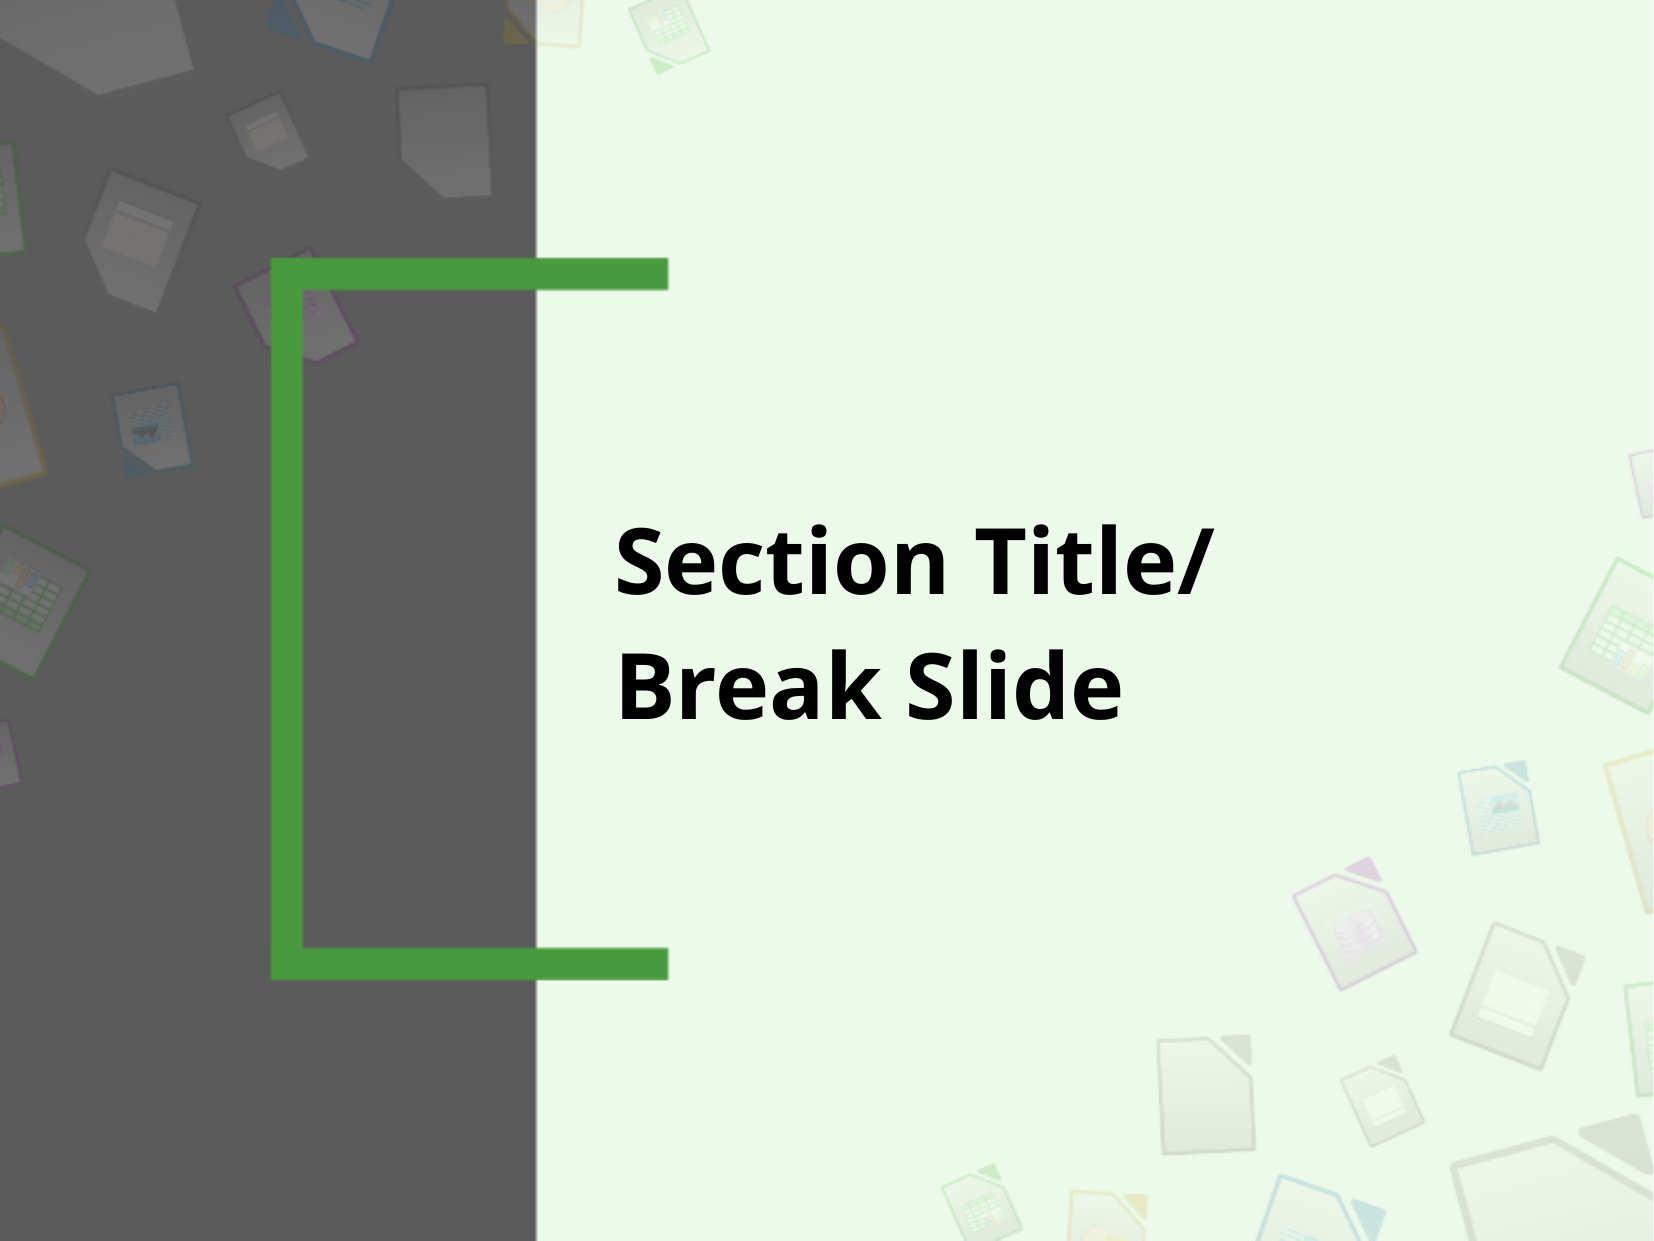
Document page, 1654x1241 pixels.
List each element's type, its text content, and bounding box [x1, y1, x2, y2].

title Section Title/ Break Slide [614, 496, 1371, 747]
picture [0, 0, 1654, 1241]
